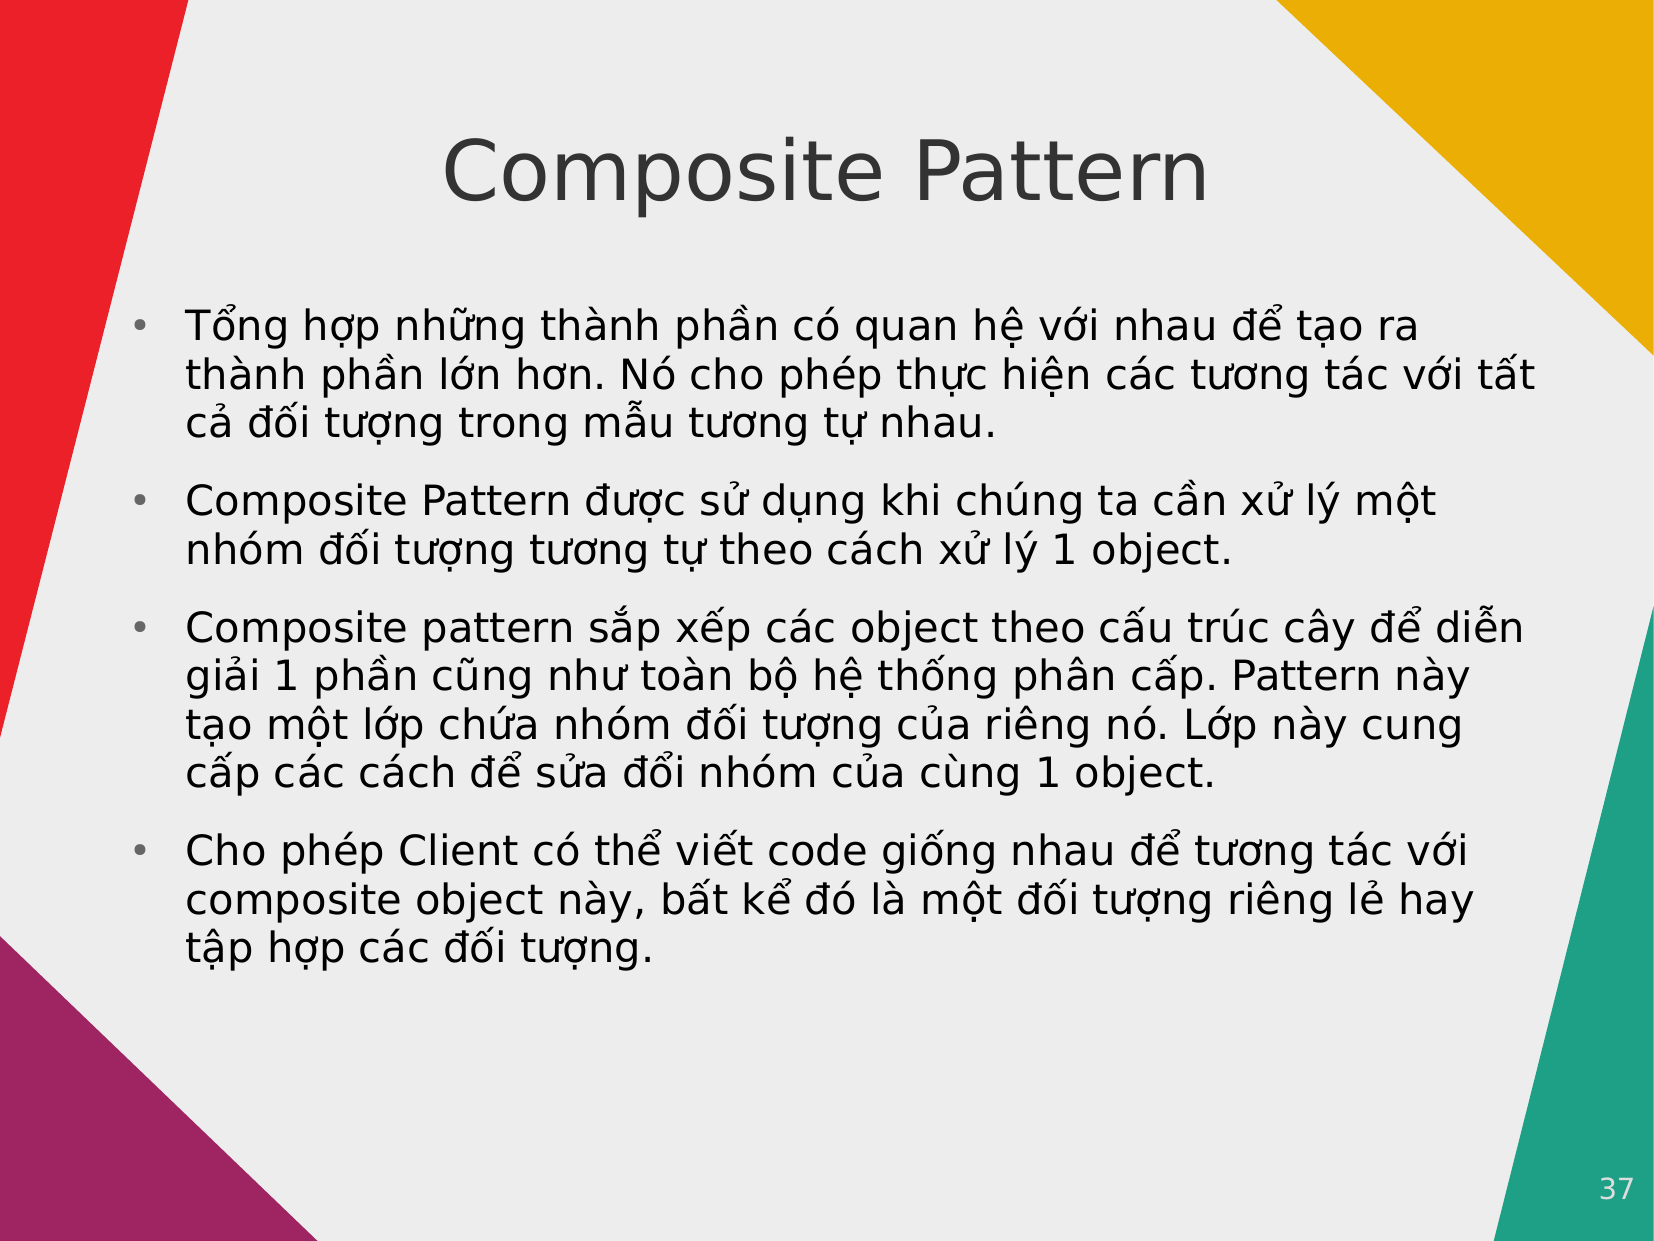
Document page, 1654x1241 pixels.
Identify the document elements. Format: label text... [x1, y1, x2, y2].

list Tổng hợp những thành phần có quan hệ với nhau để tạo ra thành phần lớn hơn. Nó cho phép thực hiện các tương tác với tất cả đối tượng trong mẫu tương tự nhau. Composite Pattern được sử dụng khi chúng ta cần xử lý một nhóm đối tượng tương tự theo cách xử lý 1 object. Composite pattern sắp xếp các object theo cấu trúc cây để diễn giải 1 phần cũng như toàn bộ hệ thống phân cấp. Pattern này tạo một lớp chứa nhóm đối tượng của riêng nó. Lớp này cung cấp các cách để sửa đổi nhóm của cùng 1 object. Cho phép Client có thể viết code giống nhau để tương tác với composite object này, bất kể đó là một đối tượng riêng lẻ hay tập hợp các đối tượng. [114, 302, 1539, 1033]
title Composite Pattern [114, 73, 1539, 271]
